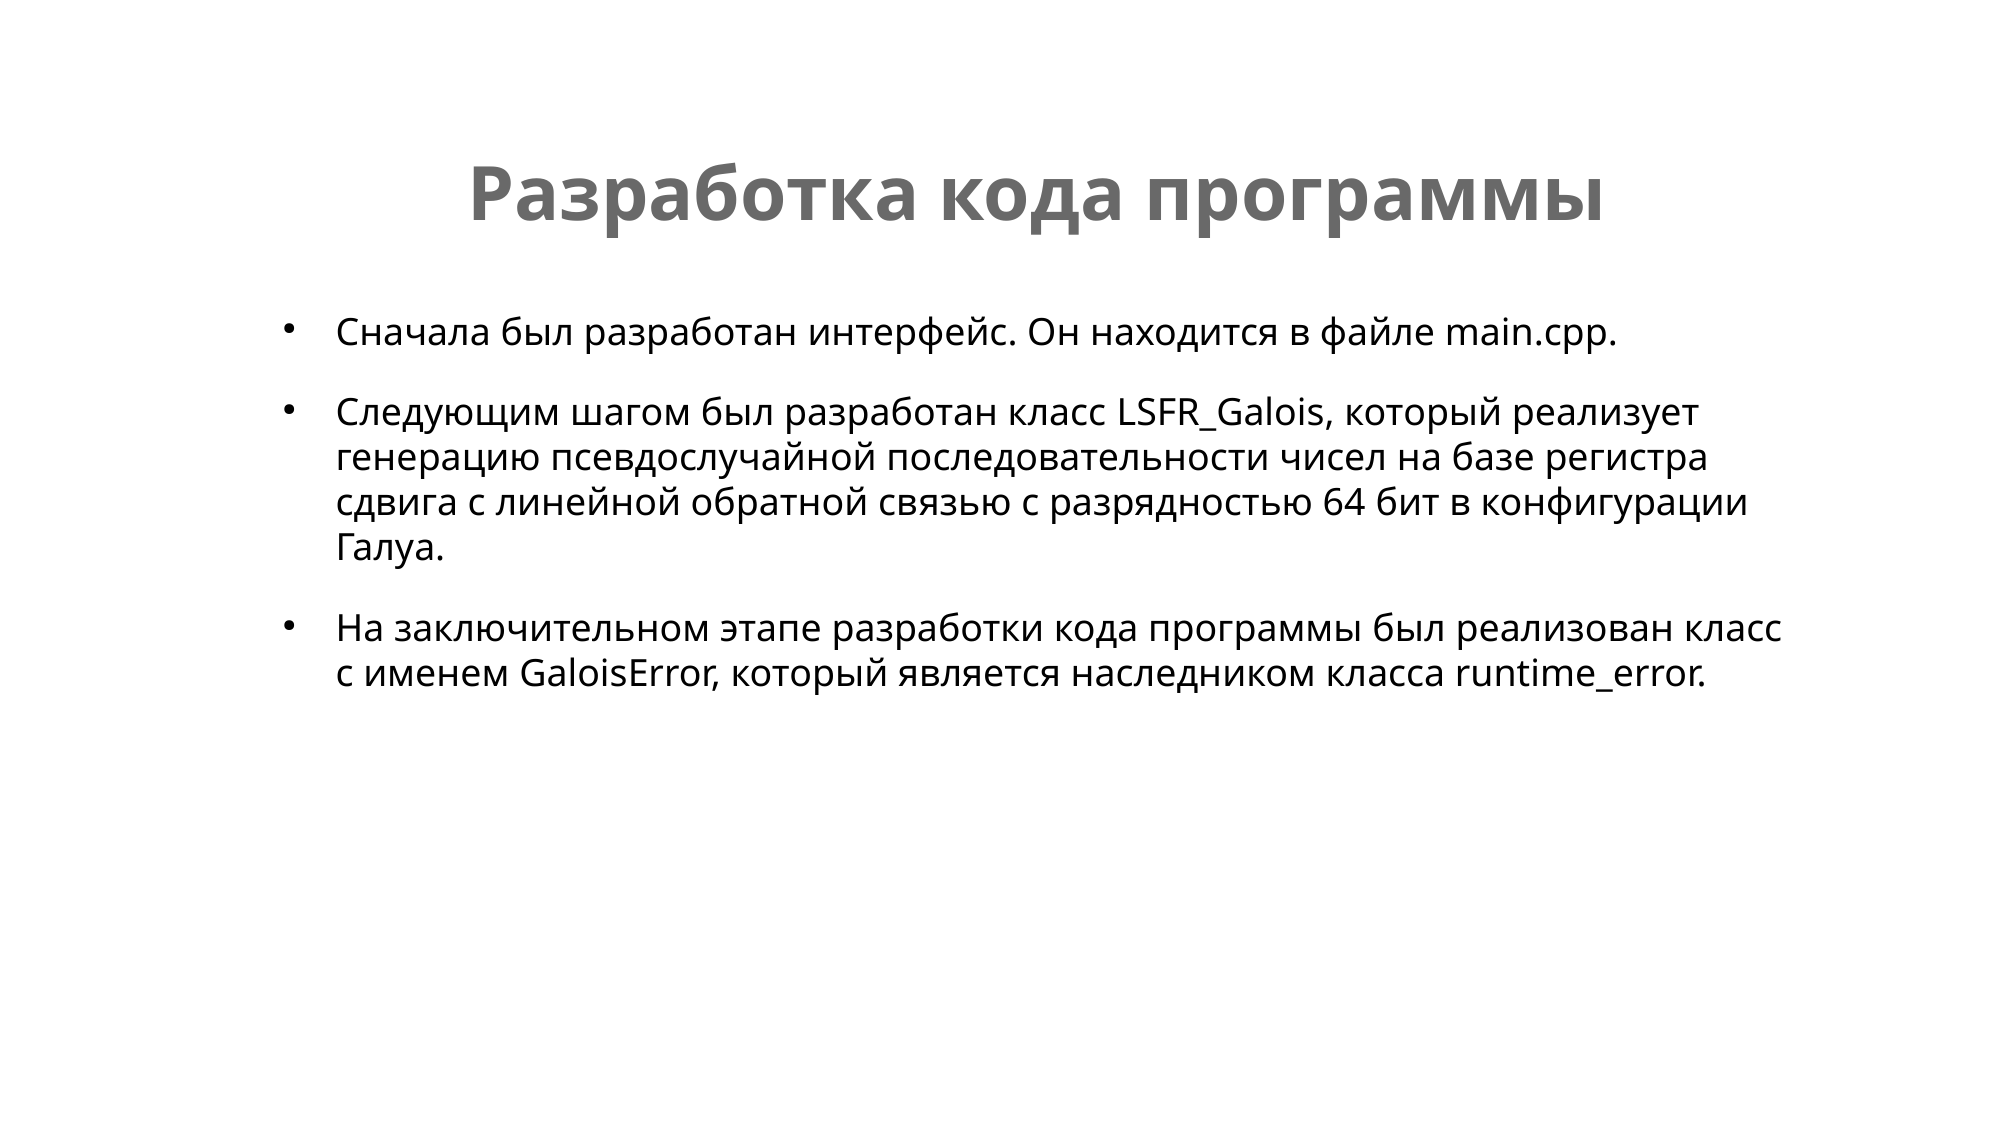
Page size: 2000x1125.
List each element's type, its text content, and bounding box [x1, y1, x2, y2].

list Сначала был разработан интерфейс. Он находится в файле main.cpp. Следующим шагом был разработан класс LSFR_Galois, который реализует генерацию псевдослучайной последовательности чисел на базе регистра сдвига с линейной обратной связью с разрядностью 64 бит в конфигурации Галуа. На заключительном этапе разработки кода программы был реализован класс c именем GaloisError, который является наследником класса runtime_error. [249, 299, 1825, 988]
title Разработка кода программы [249, 59, 1825, 247]
